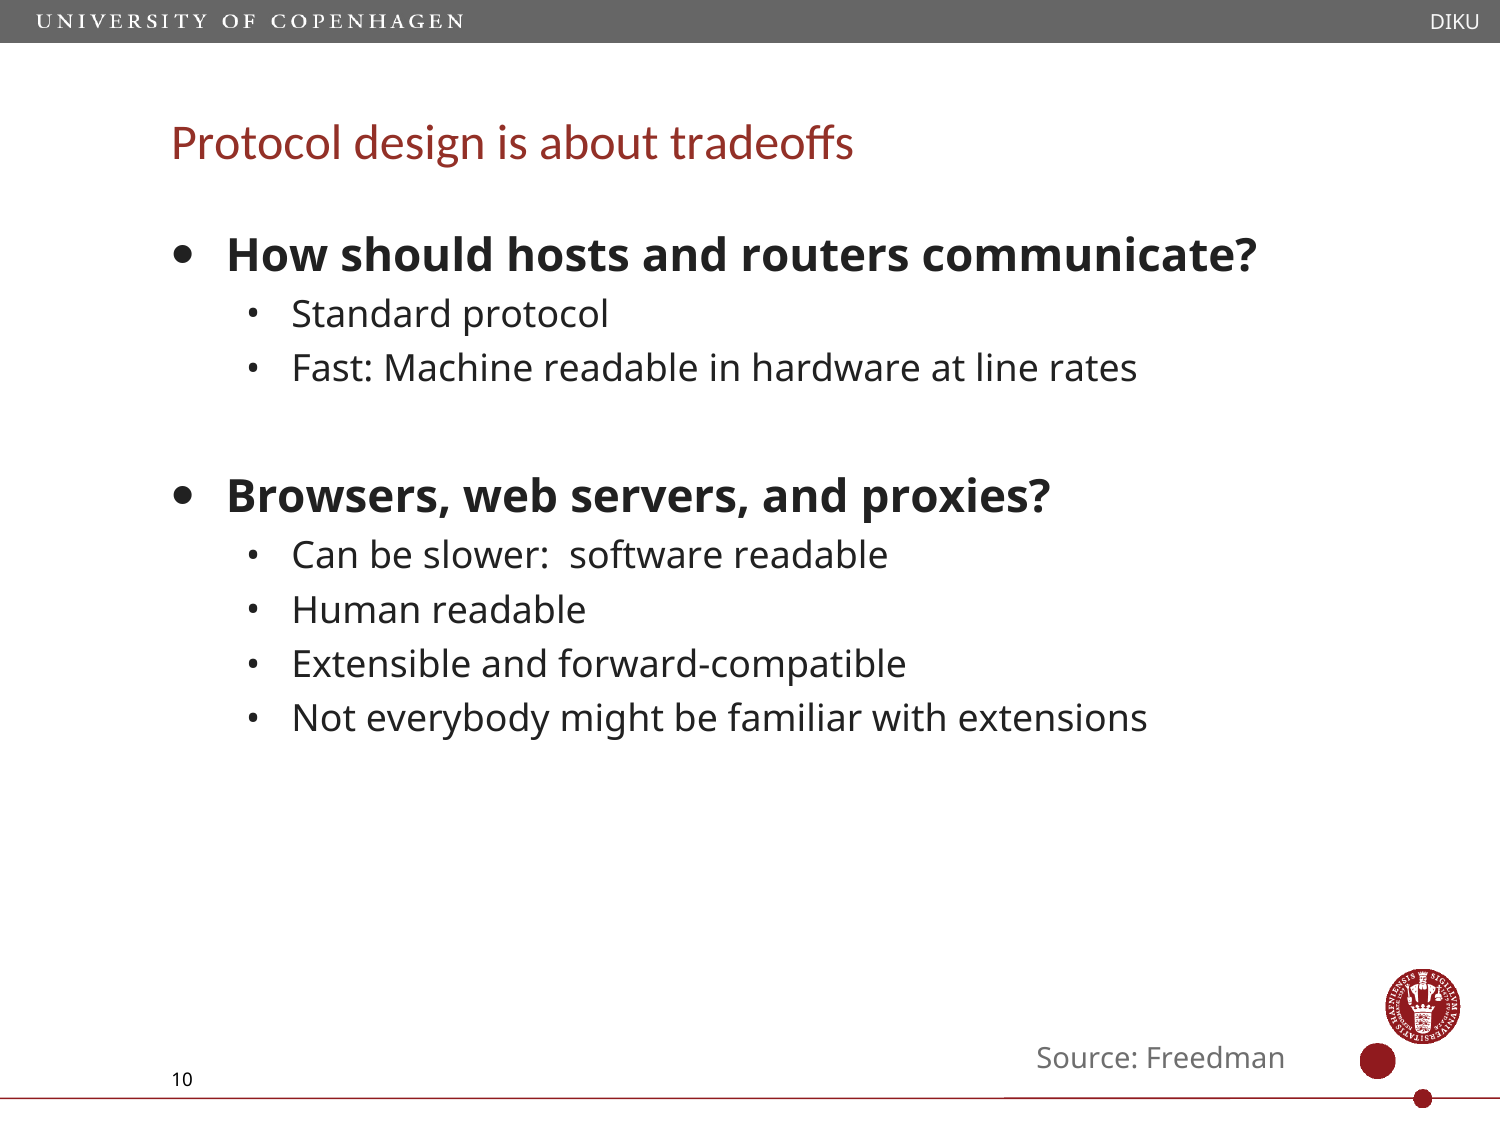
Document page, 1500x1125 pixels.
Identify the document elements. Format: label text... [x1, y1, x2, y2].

text_box Source: Freedman [1021, 1031, 1341, 1083]
text_box <number> [171, 1067, 522, 1092]
text_box DIKU [469, 0, 1495, 43]
text_box Protocol design is about tradeoffs [171, 75, 1329, 171]
picture [0, 910, 1500, 1122]
text_box How should hosts and routers communicate? Standard protocol Fast: Machine readable in hardware at line rates Browsers, web servers, and proxies? Can be slower: software readable Human readable Extensible and forward-compatible Not everybody might be familiar with extensions [171, 225, 1329, 900]
